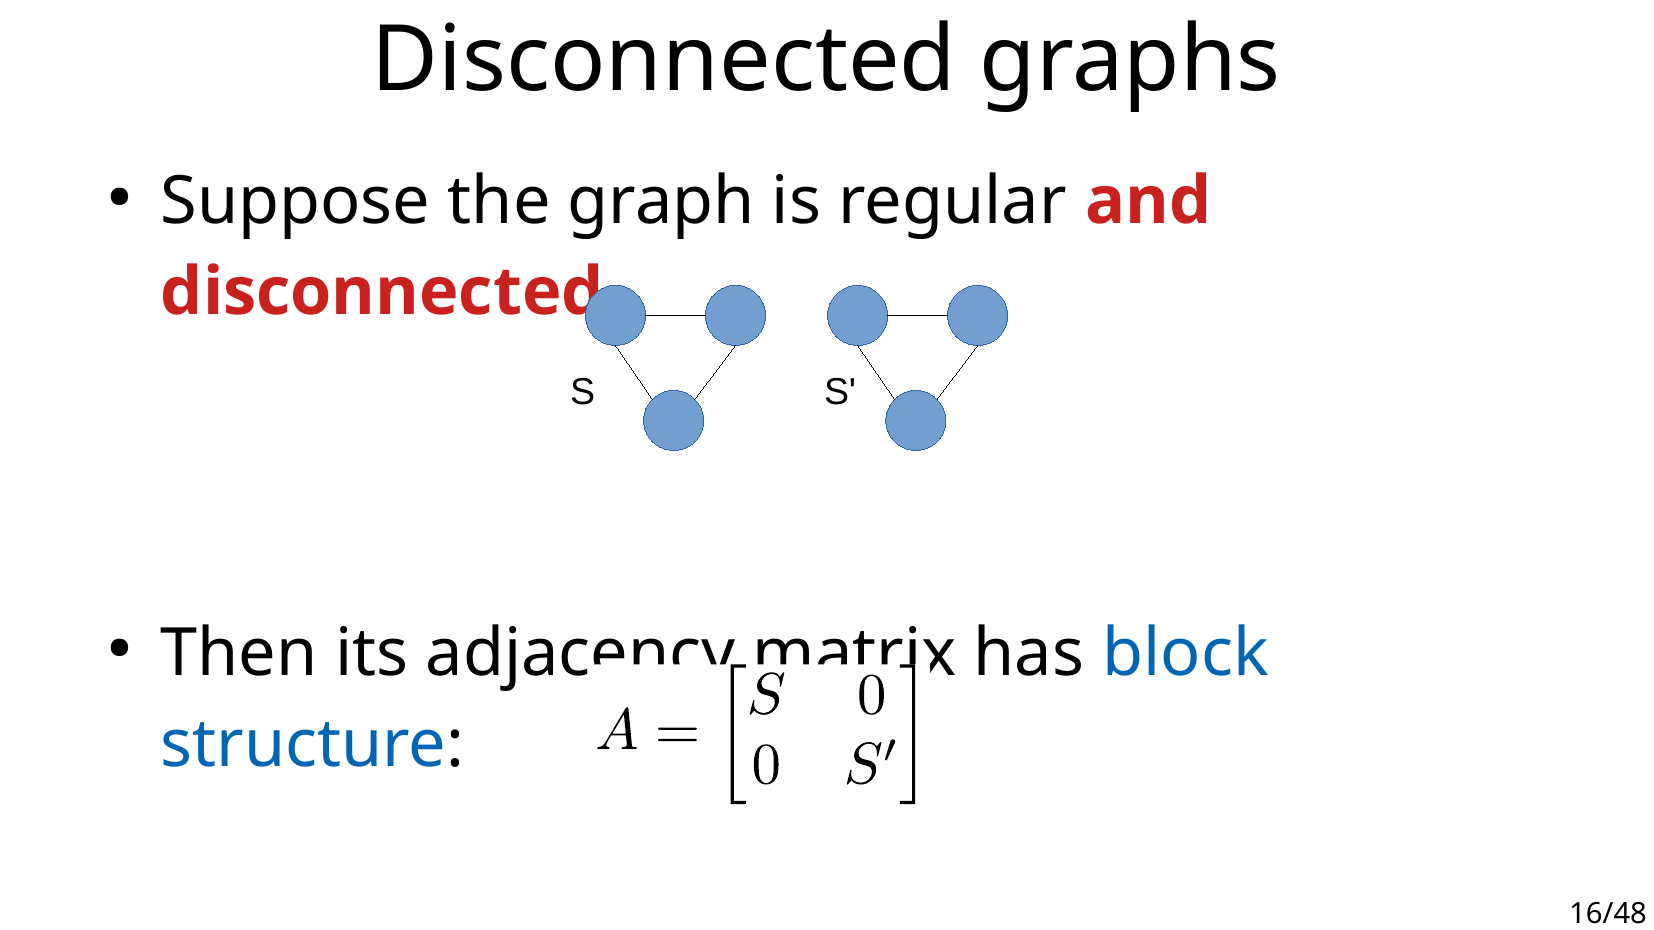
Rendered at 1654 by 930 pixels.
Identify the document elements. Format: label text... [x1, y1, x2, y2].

text_box [643, 390, 704, 451]
text_box S [555, 363, 611, 421]
text_box [947, 285, 1008, 346]
title Disconnected graphs [82, 0, 1571, 120]
text_box [885, 390, 946, 451]
text_box [827, 285, 888, 346]
text_box S' [809, 363, 872, 421]
text_box [585, 285, 646, 346]
list Suppose the graph is regular and disconnected Then its adjacency matrix has block structure: [90, 152, 1579, 898]
text_box [594, 664, 931, 805]
text_box [705, 285, 766, 346]
